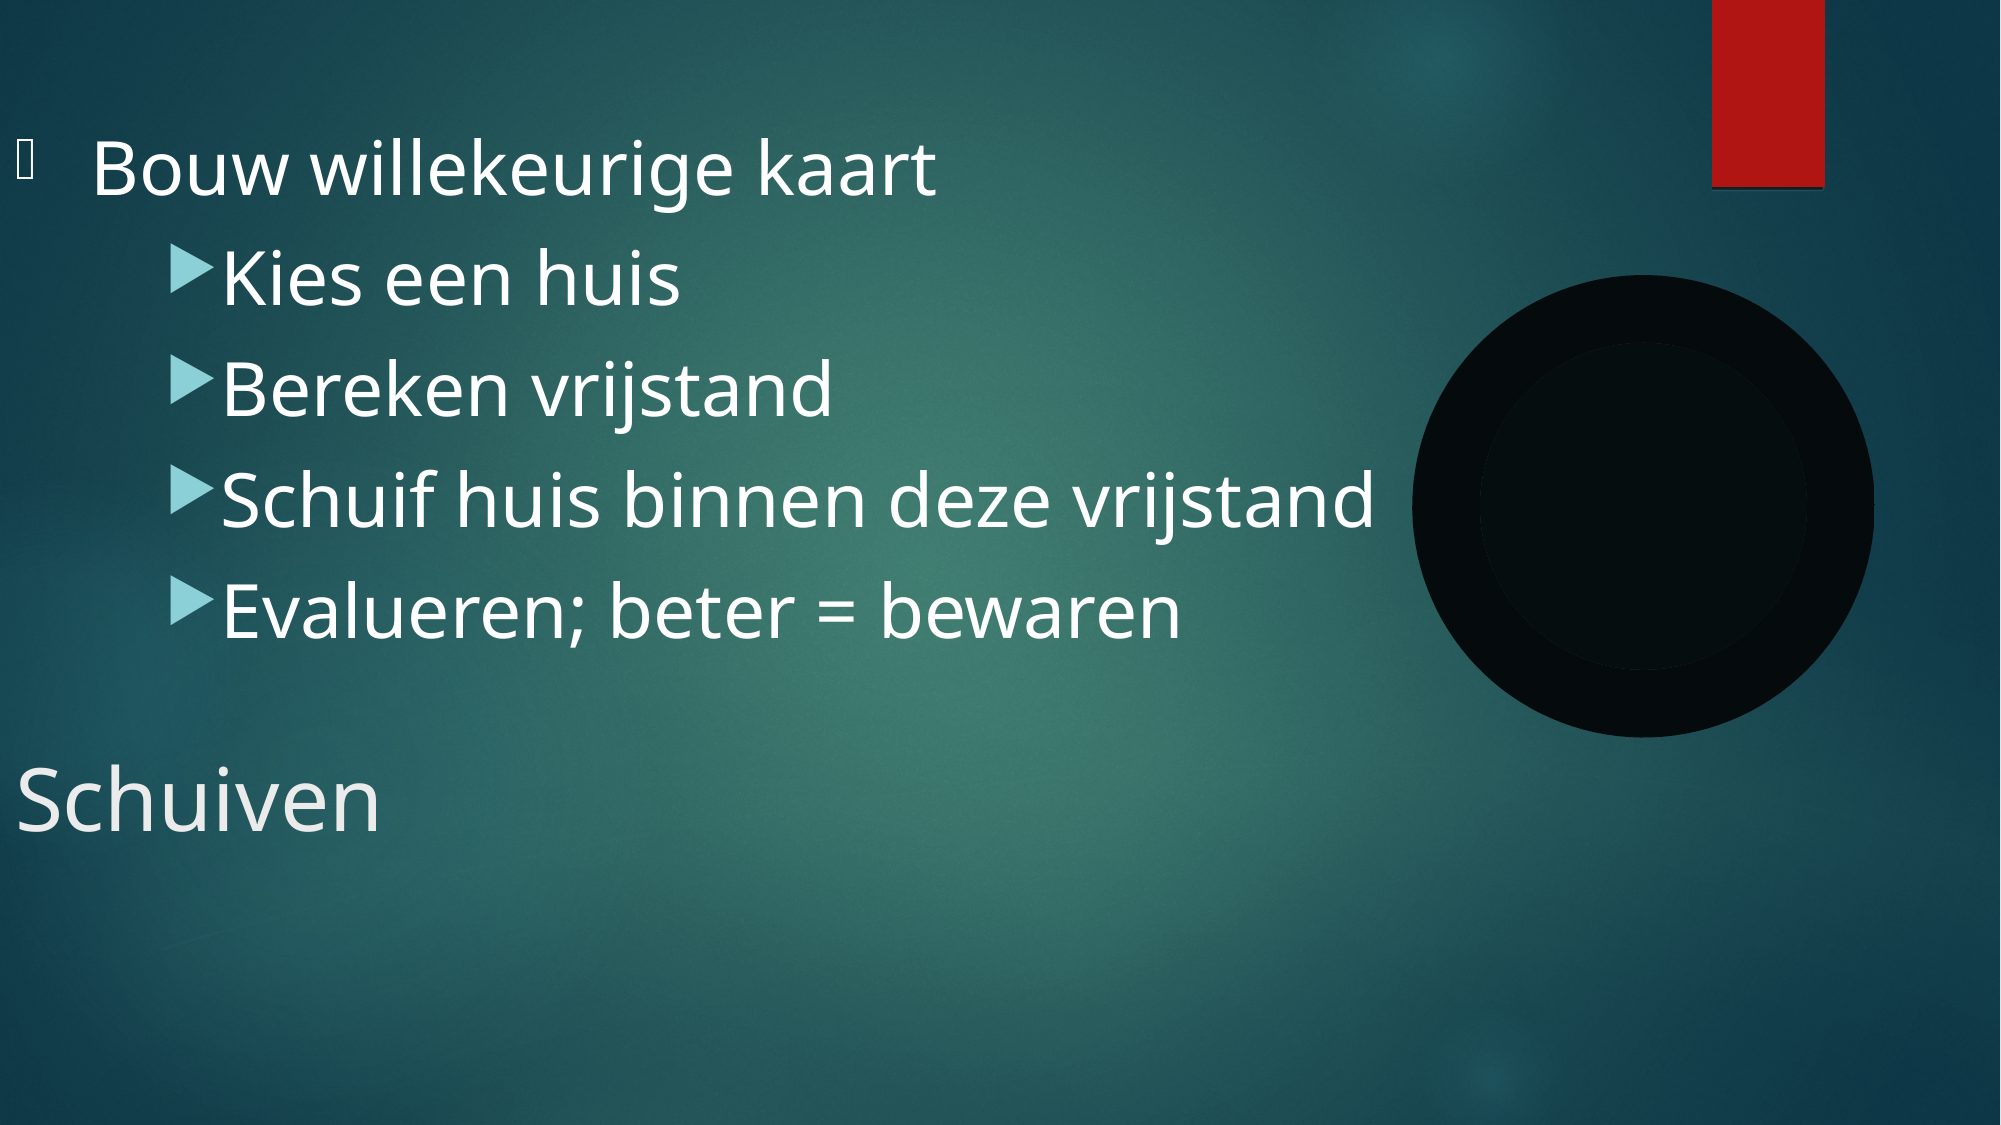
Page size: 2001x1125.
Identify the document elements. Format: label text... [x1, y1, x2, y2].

title Schuiven [0, 736, 1401, 984]
list Bouw willekeurige kaart Kies een huis Bereken vrijstand Schuif huis binnen deze vrijstand Evalueren; beter = bewaren [0, 112, 1401, 706]
